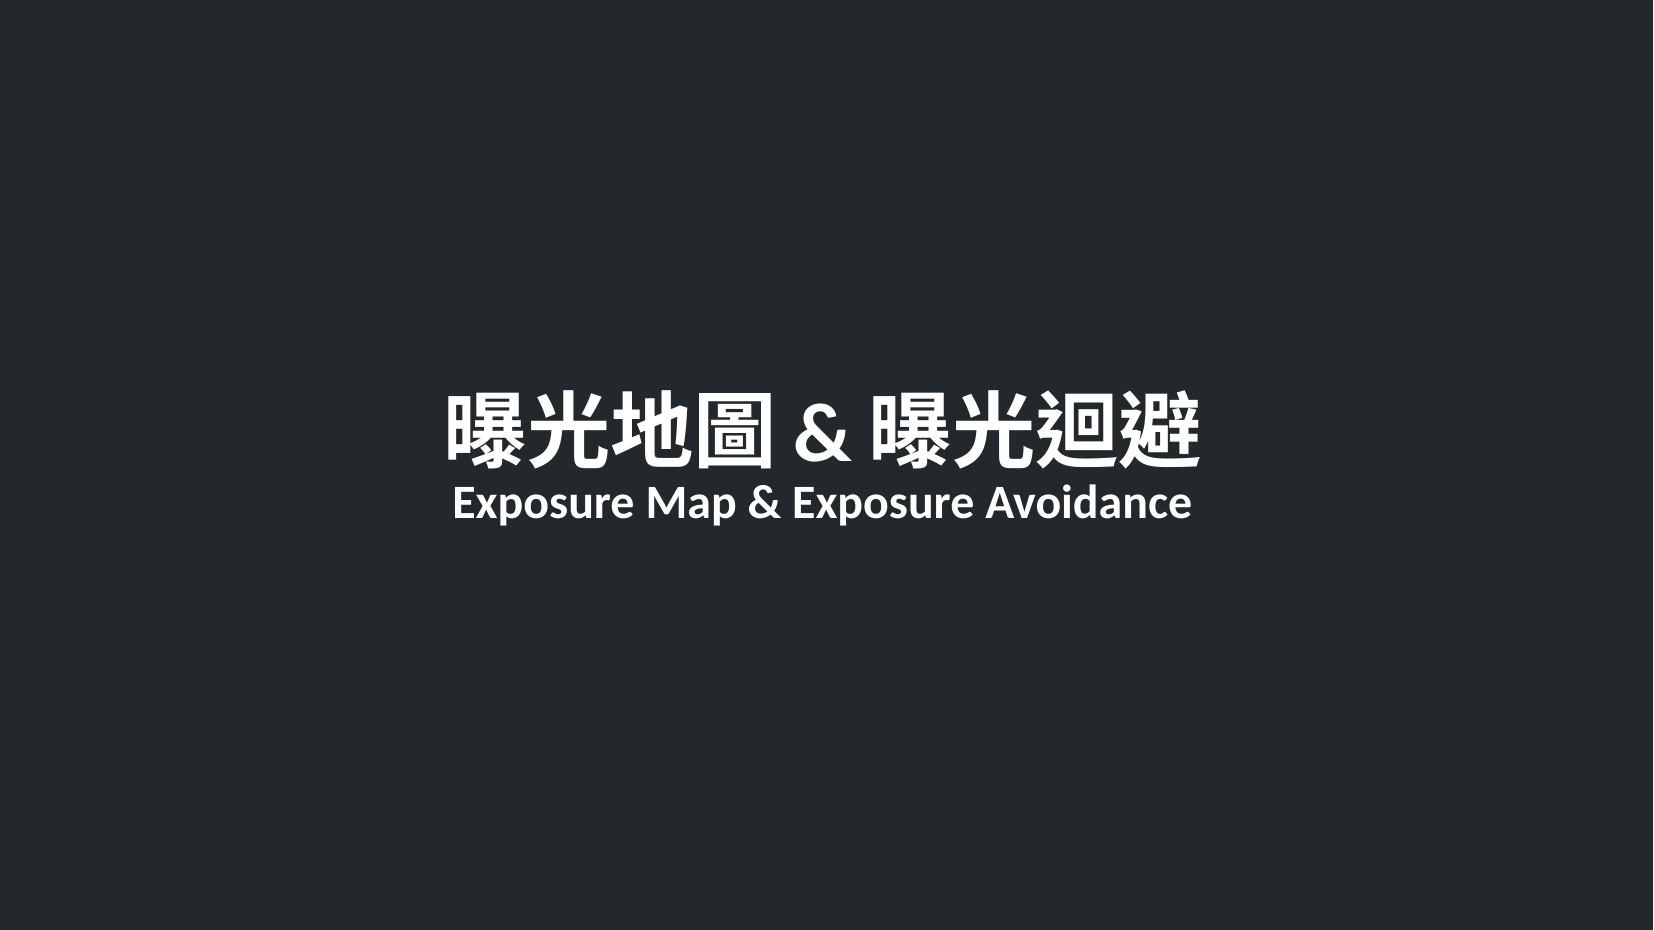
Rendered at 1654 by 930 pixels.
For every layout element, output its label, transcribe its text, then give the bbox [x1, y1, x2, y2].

text_box 曝光地圖&曝光迴避 Exposure Map & Exposure Avoidance [429, 391, 1224, 539]
